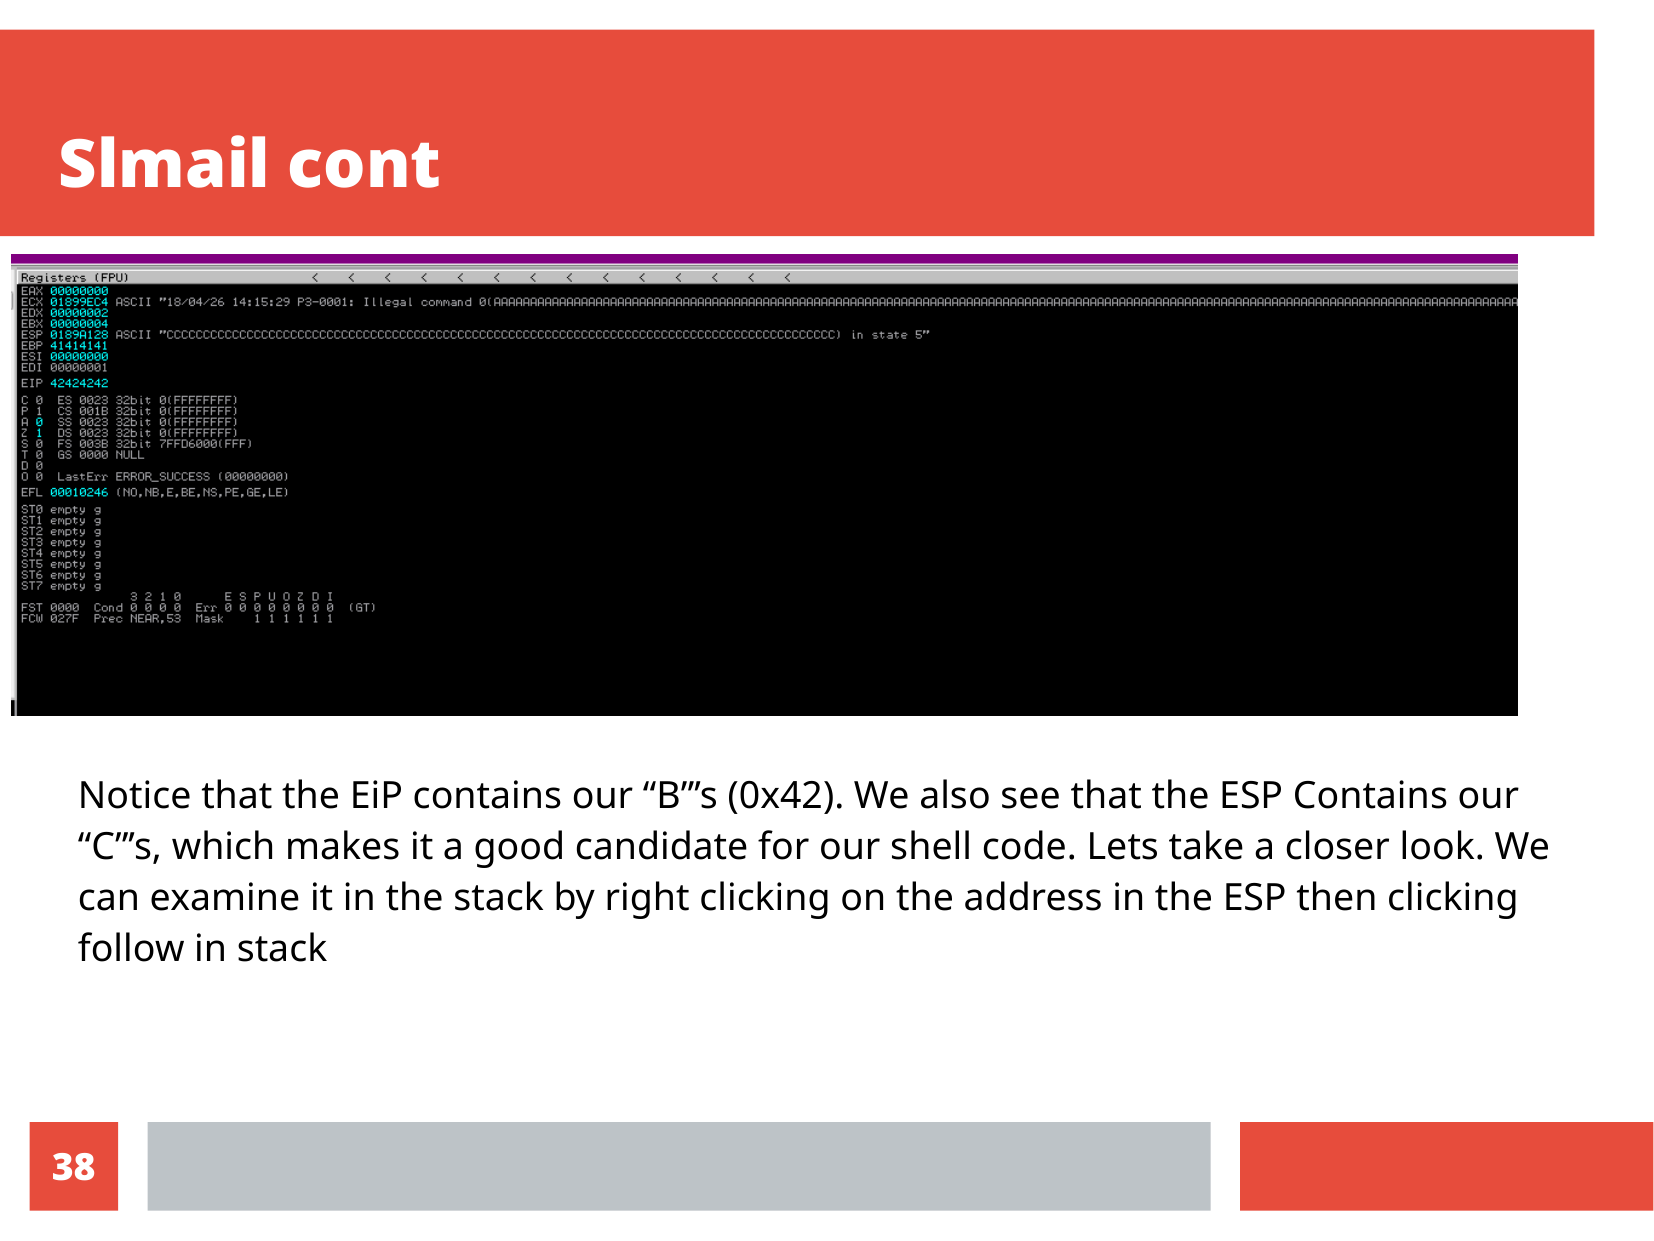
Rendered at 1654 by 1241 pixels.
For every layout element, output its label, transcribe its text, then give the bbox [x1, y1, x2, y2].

title Slmail cont [59, 59, 1595, 207]
picture [11, 254, 1518, 716]
text_box Notice that the EiP contains our “B”’s (0x42). We also see that the ESP Contains our “C”’s, which makes it a good candidate for our shell code. Lets take a closer look. We can examine it in the stack by right clicking on the address in the ESP then clicking follow in stack [63, 761, 1576, 951]
